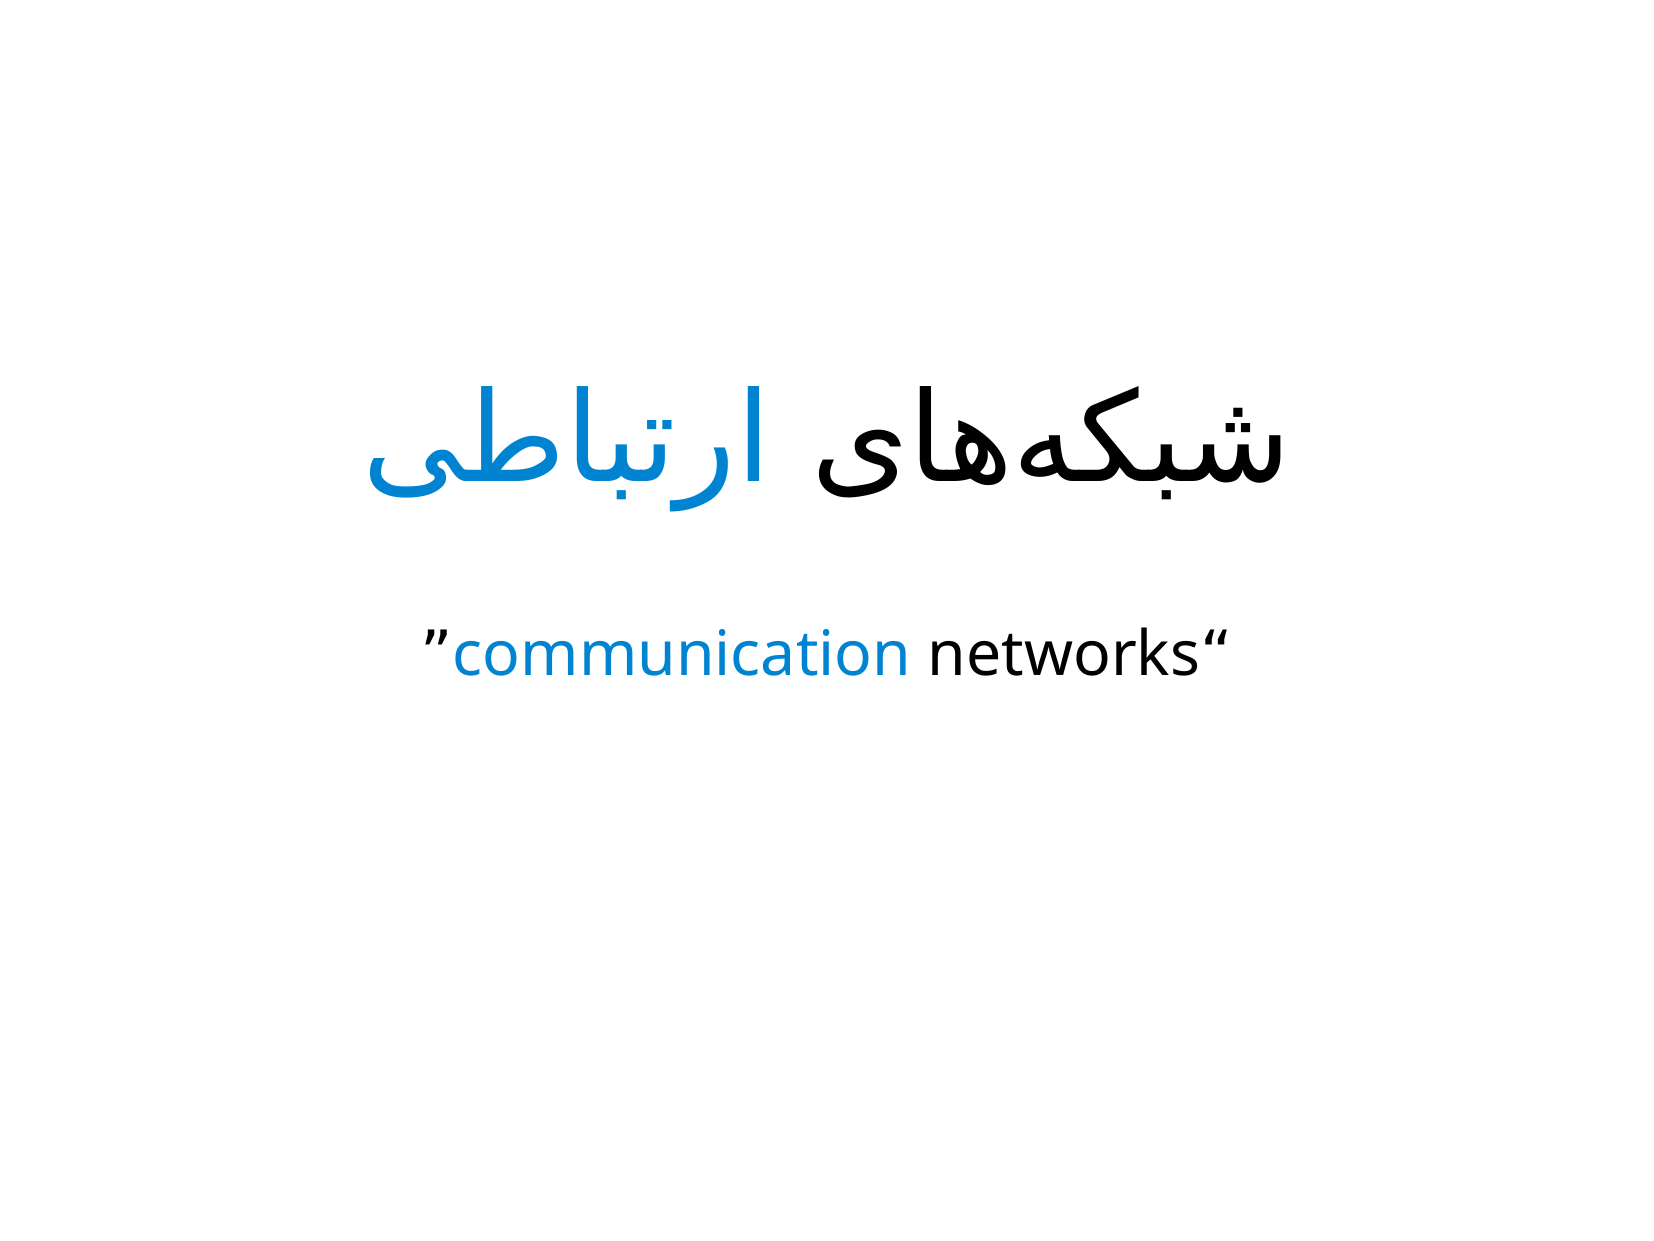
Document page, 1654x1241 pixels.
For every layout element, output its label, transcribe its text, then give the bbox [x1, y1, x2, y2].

subtitle شبکه‌های ارتباطی “communication networks” [82, 49, 1571, 1010]
